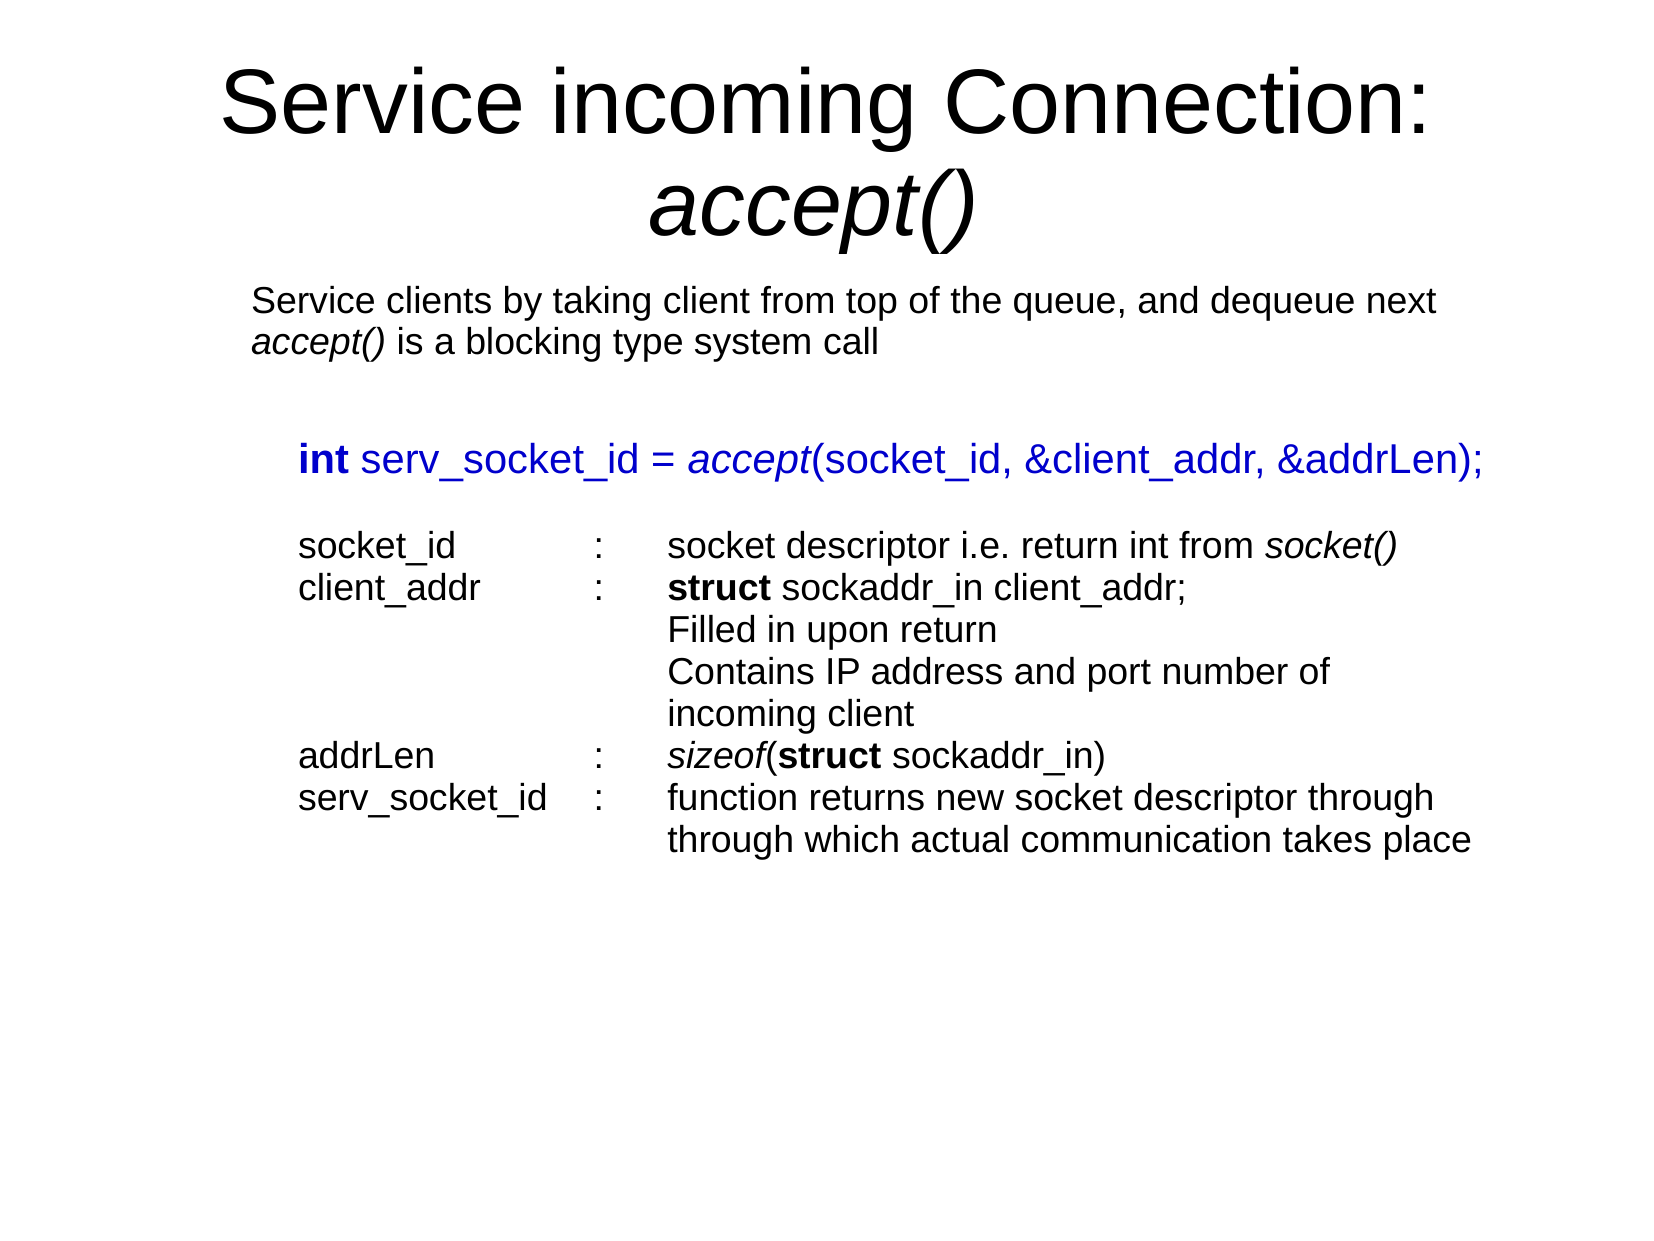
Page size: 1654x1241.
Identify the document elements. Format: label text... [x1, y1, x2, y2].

text_box Service clients by taking client from top of the queue, and dequeue next accept() is a blocking type system call [236, 271, 1463, 371]
title Service incoming Connection: accept() [82, 49, 1571, 257]
text_box int serv_socket_id = accept(socket_id, &client_addr, &addrLen); socket_id : socket descriptor i.e. return int from socket() client_addr : struct sockaddr_in client_addr; Filled in upon return Contains IP address and port number of incoming client addrLen : sizeof(struct sockaddr_in) serv_socket_id : function returns new socket descriptor through through which actual communication takes place [283, 428, 1548, 911]
